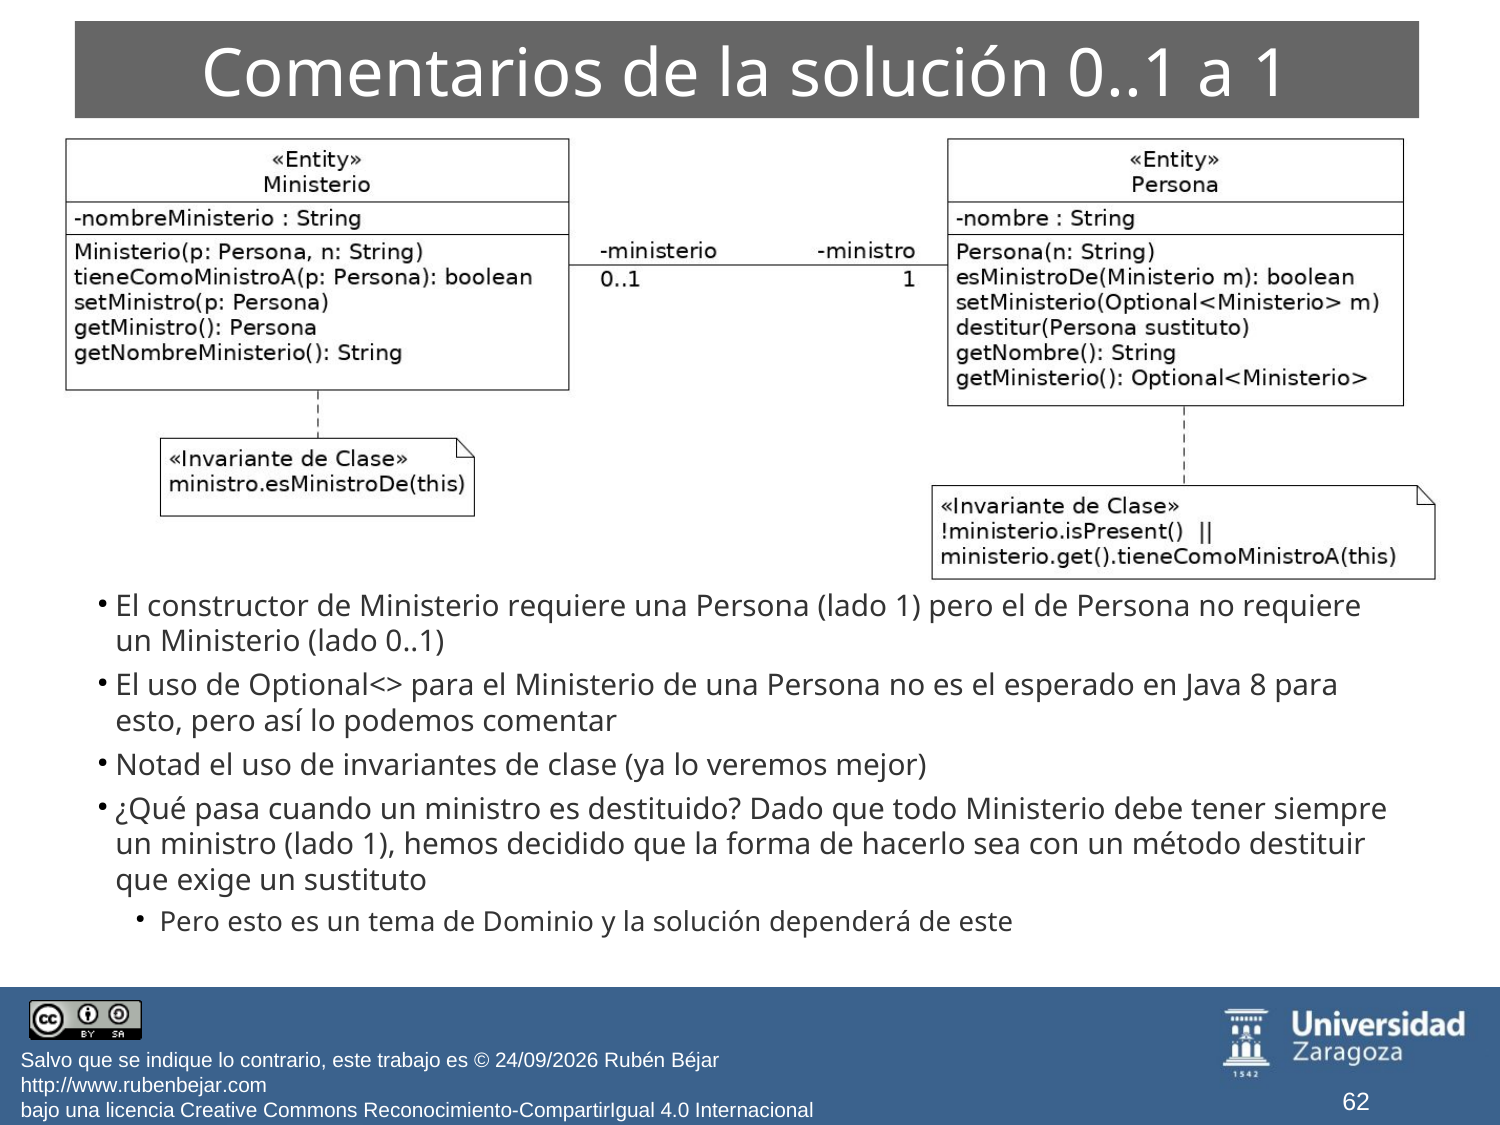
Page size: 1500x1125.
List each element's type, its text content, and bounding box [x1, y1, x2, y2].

list El constructor de Ministerio requiere una Persona (lado 1) pero el de Persona no requiere un Ministerio (lado 0..1) El uso de Optional<> para el Ministerio de una Persona no es el esperado en Java 8 para esto, pero así lo podemos comentar Notad el uso de invariantes de clase (ya lo veremos mejor) ¿Qué pasa cuando un ministro es destituido? Dado que todo Ministerio debe tener siempre un ministro (lado 1), hemos decidido que la forma de hacerlo sea con un método destituir que exige un sustituto Pero esto es un tema de Dominio y la solución dependerá de este [82, 578, 1418, 945]
picture [55, 129, 1445, 588]
picture [0, 987, 1500, 1125]
title Comentarios de la solución 0..1 a 1 [74, 21, 1420, 119]
